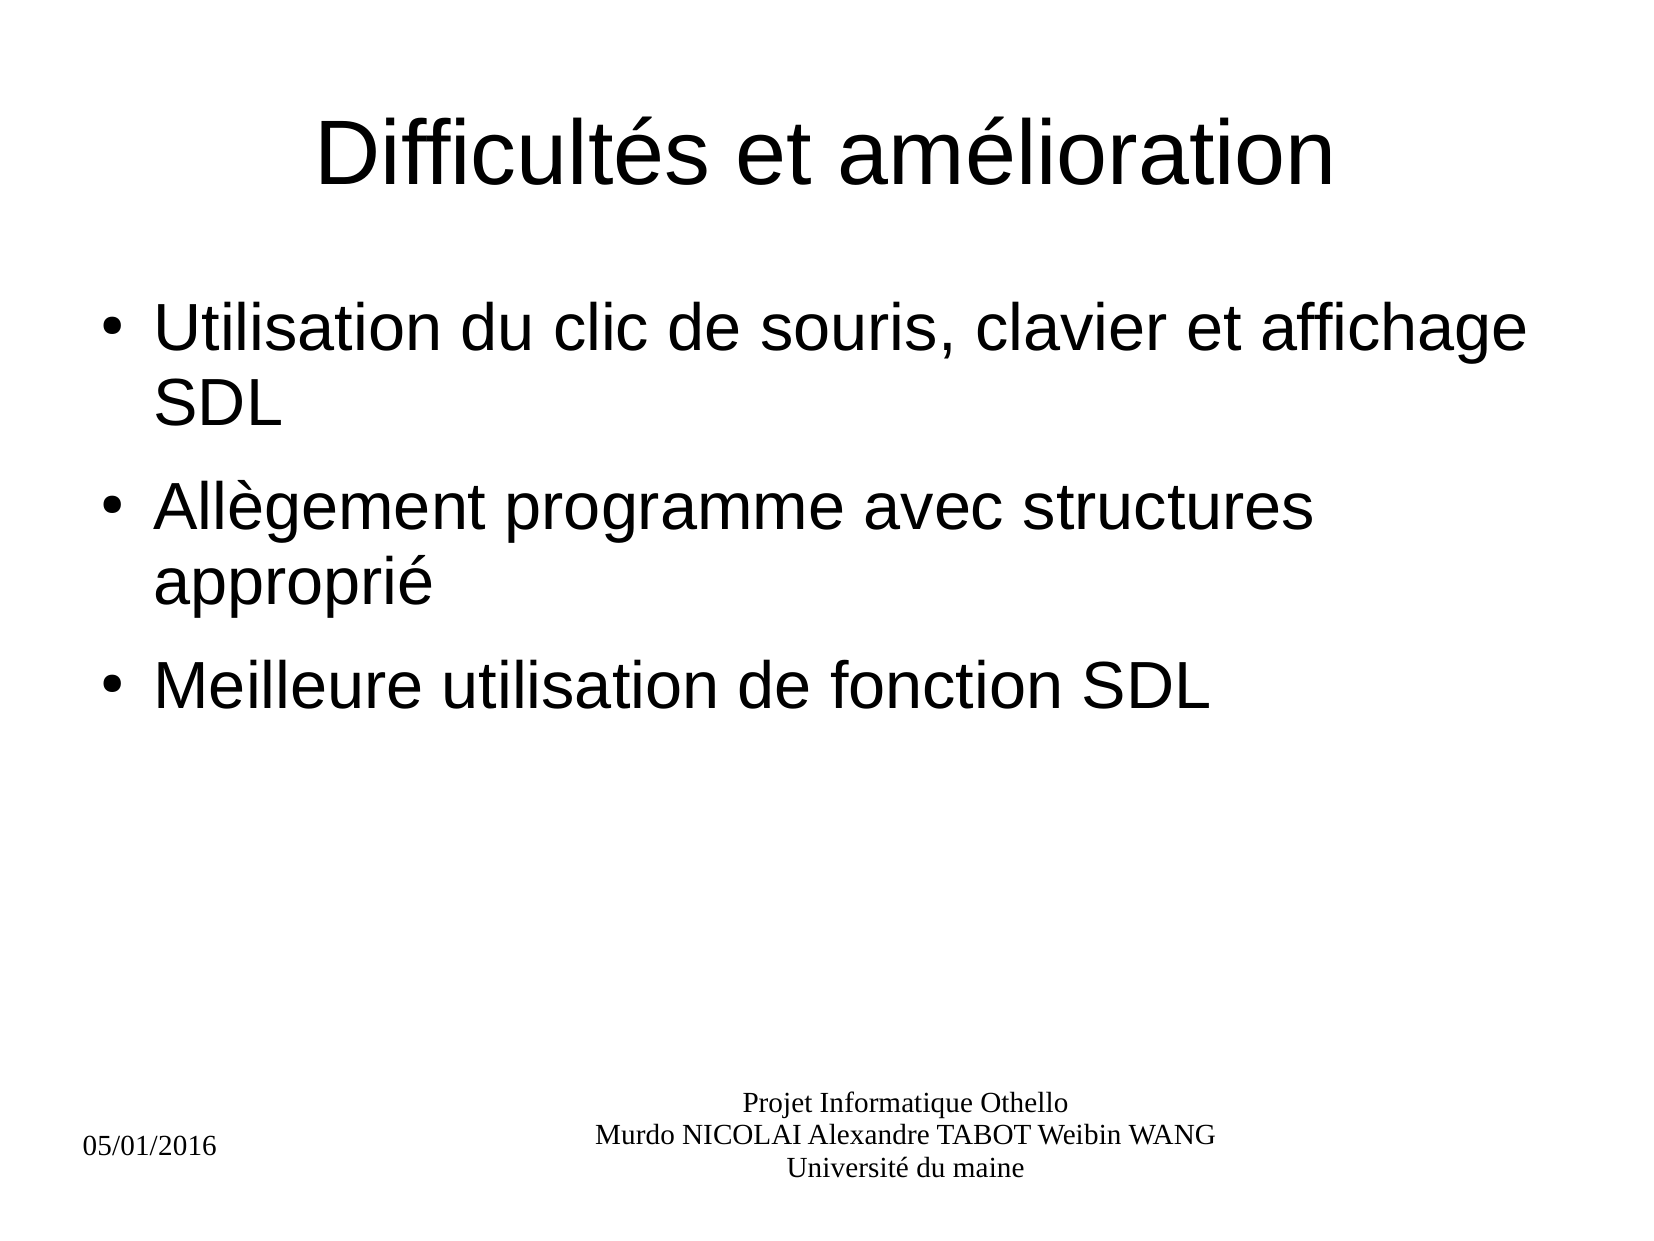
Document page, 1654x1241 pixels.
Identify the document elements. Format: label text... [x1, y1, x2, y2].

list Utilisation du clic de souris, clavier et affichage SDL Allègement programme avec structures approprié Meilleure utilisation de fonction SDL [82, 290, 1571, 1010]
title Difficultés et amélioration [82, 49, 1571, 257]
